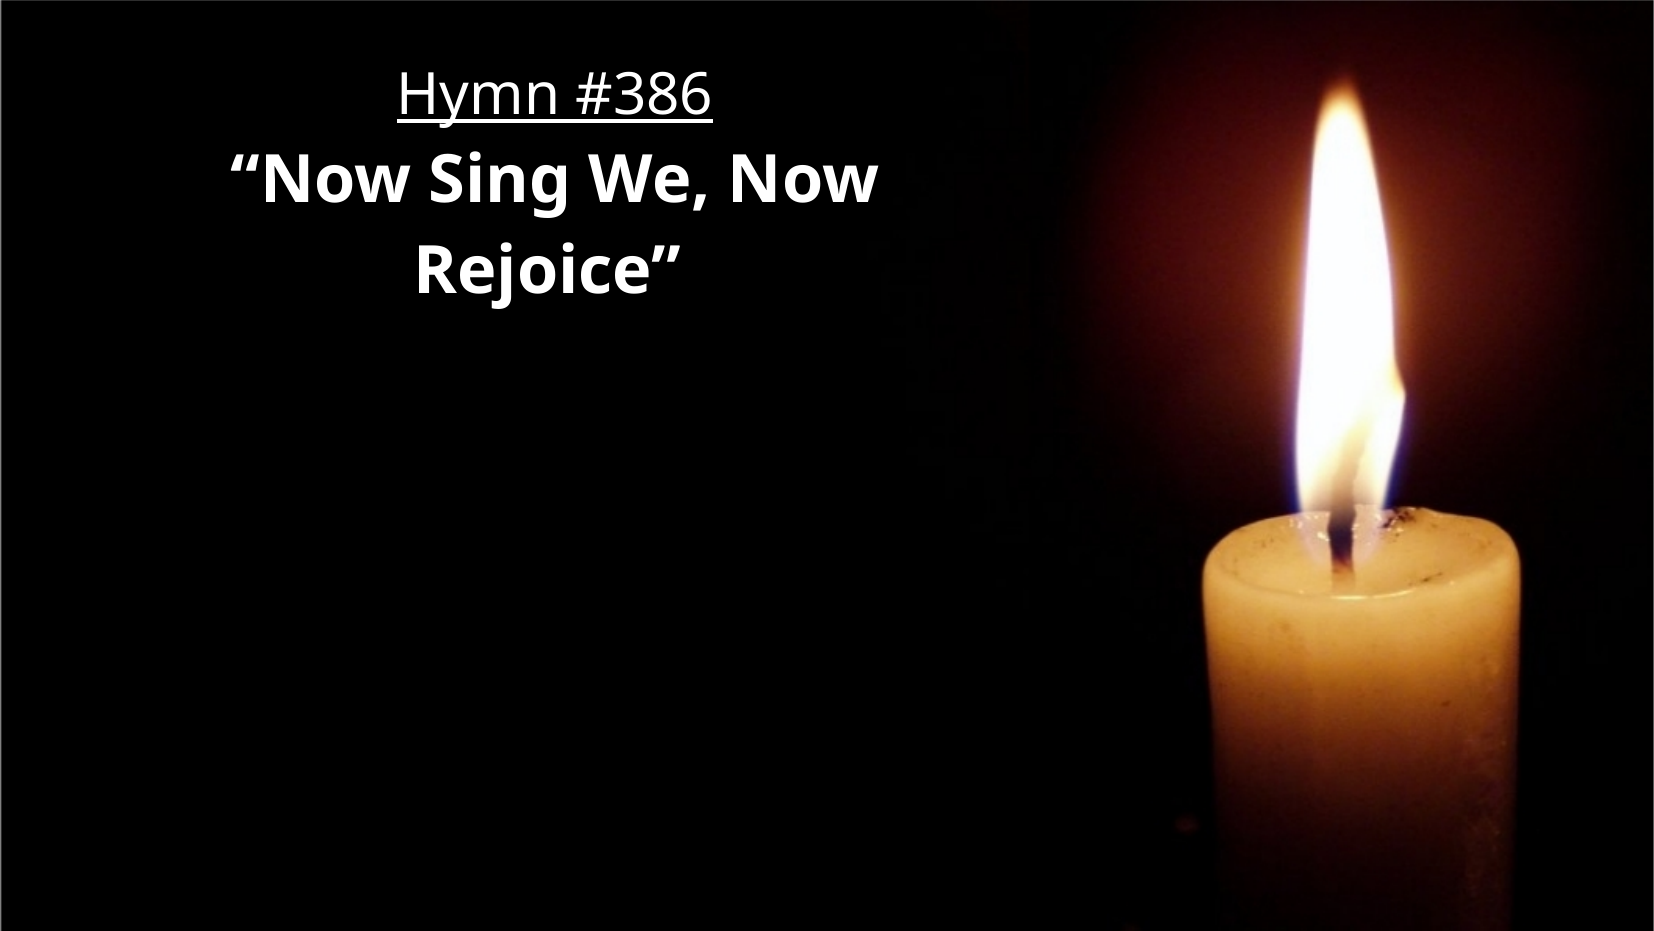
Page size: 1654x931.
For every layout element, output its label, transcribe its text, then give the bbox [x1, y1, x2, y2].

text_box Hymn #386 “Now Sing We, Now Rejoice” [75, 45, 1036, 226]
picture [0, 0, 1654, 931]
